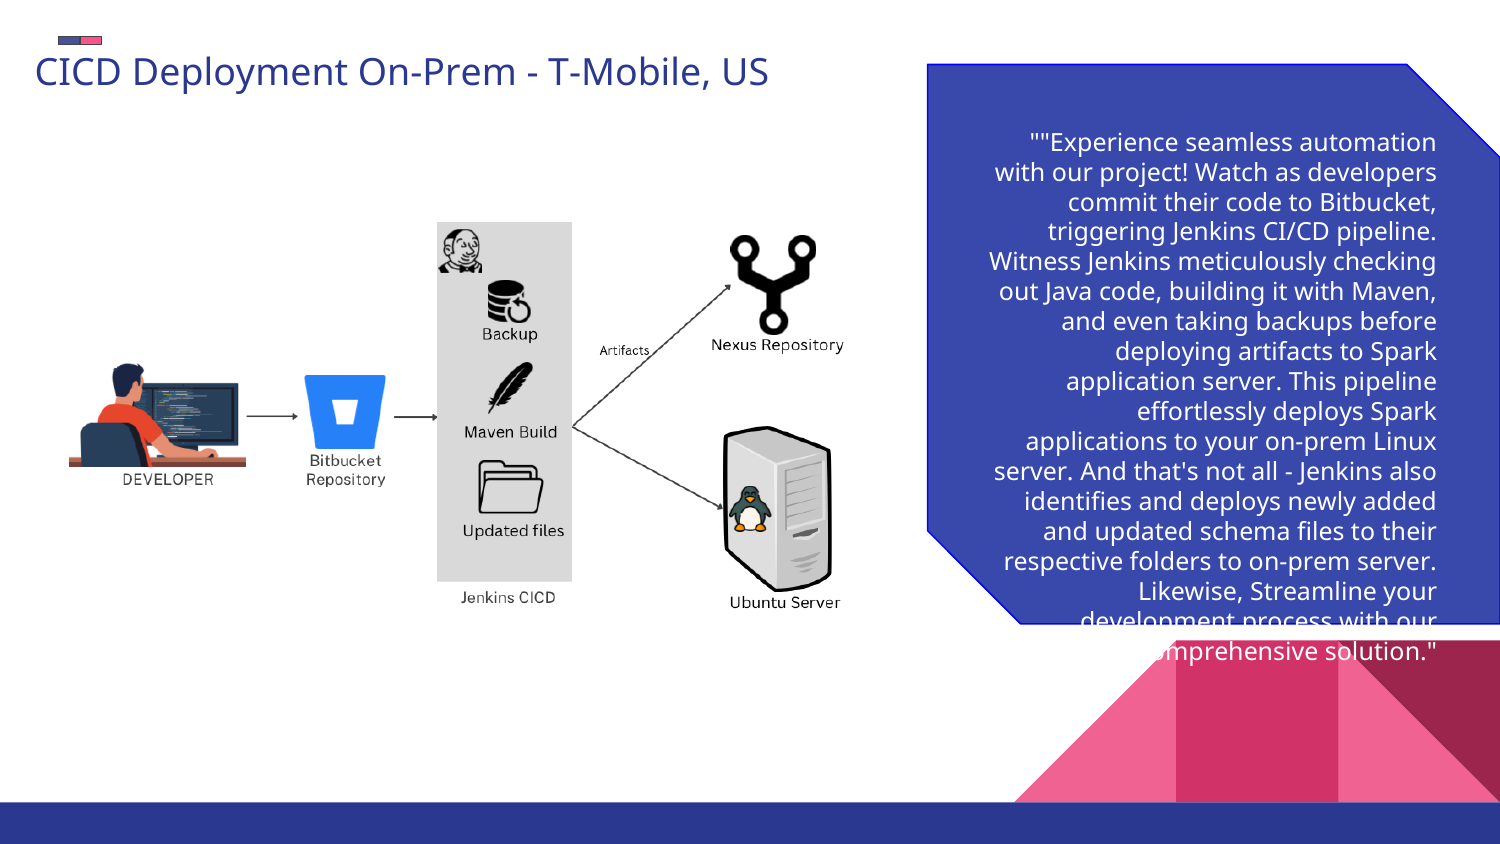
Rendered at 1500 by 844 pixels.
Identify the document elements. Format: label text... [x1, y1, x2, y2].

picture [32, 197, 897, 624]
text_box ""Experience seamless automation with our project! Watch as developers commit their code to Bitbucket, triggering Jenkins CI/CD pipeline. Witness Jenkins meticulously checking out Java code, building it with Maven, and even taking backups before deploying artifacts to Spark application server. This pipeline effortlessly deploys Spark applications to your on-prem Linux server. And that's not all - Jenkins also identifies and deploys newly added and updated schema files to their respective folders to on-prem server. Likewise, Streamline your development process with our comprehensive solution." [927, 64, 1500, 624]
text_box [59, 37, 79, 44]
text_box CICD Deployment On-Prem - T-Mobile, US [32, 46, 942, 94]
text_box [81, 37, 101, 44]
